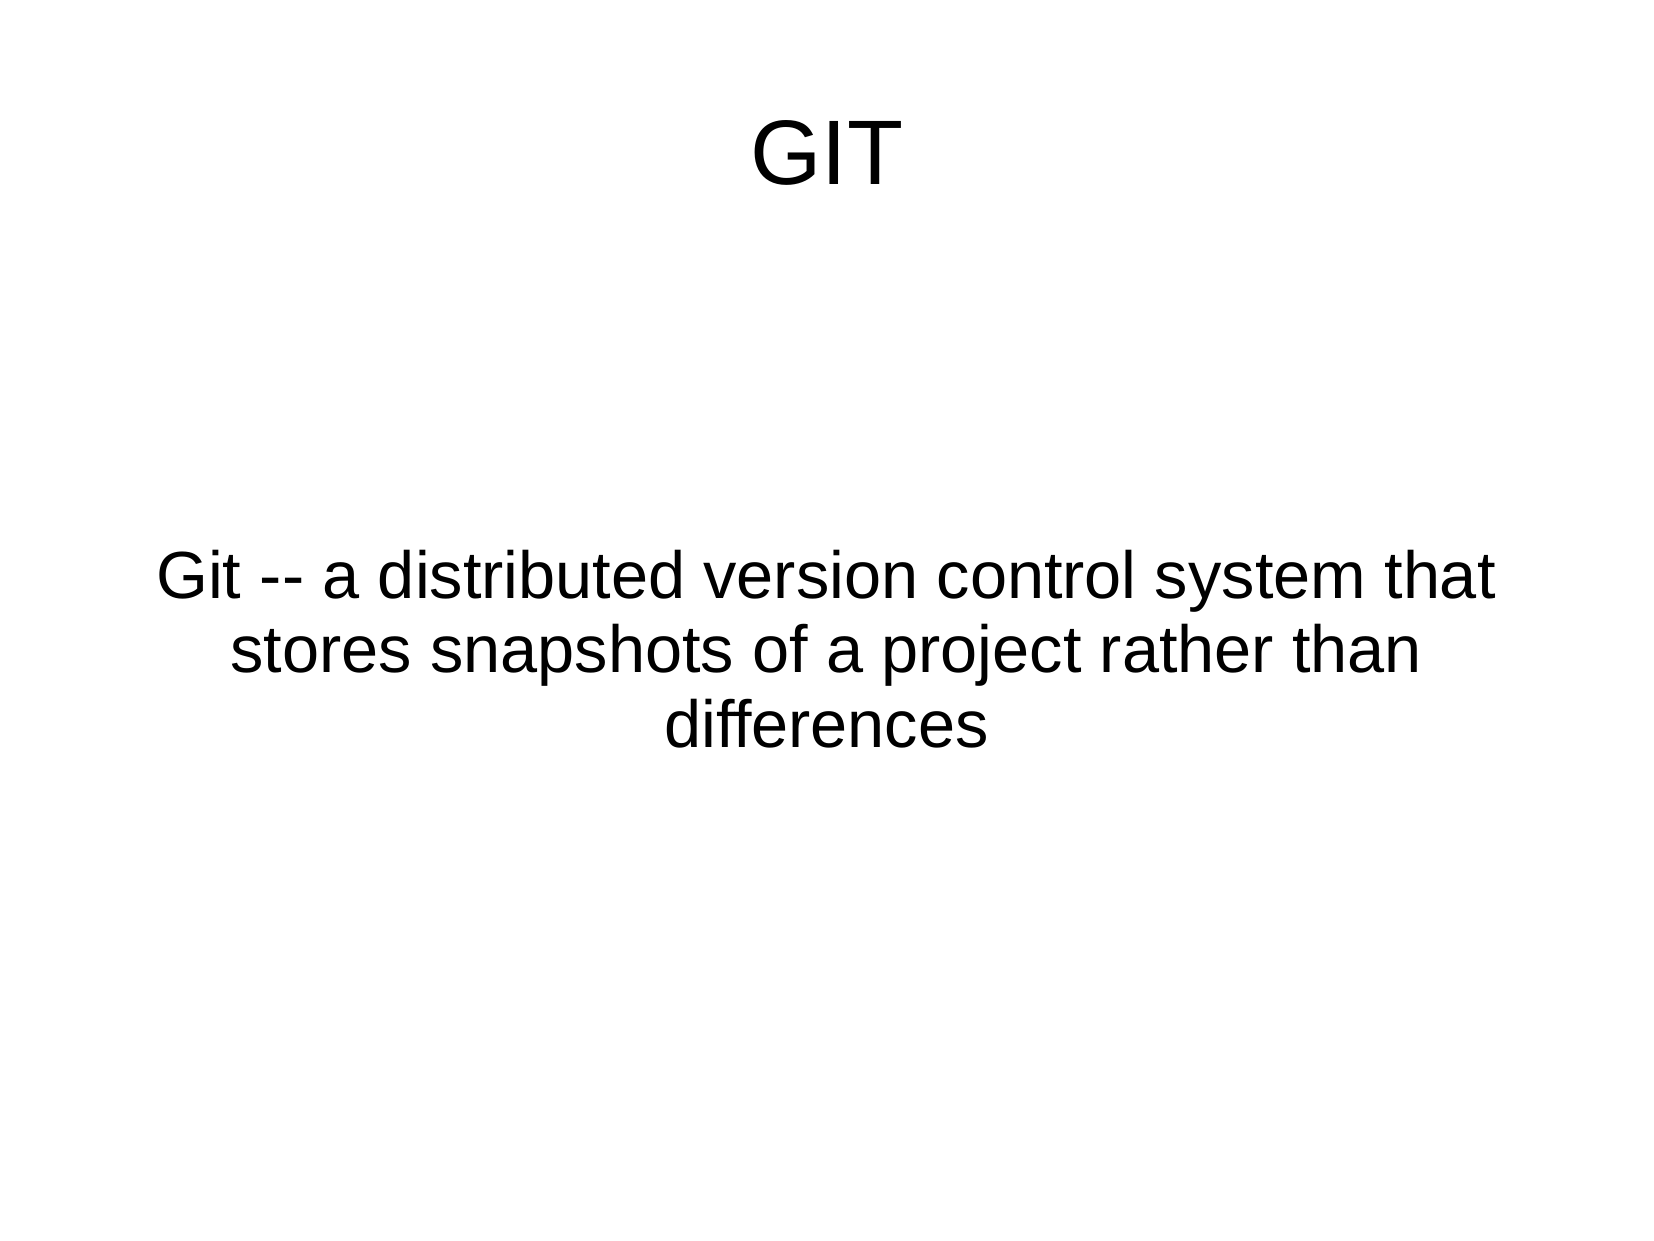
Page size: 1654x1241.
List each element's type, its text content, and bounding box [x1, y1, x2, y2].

title GIT [82, 49, 1571, 257]
subtitle Git -- a distributed version control system that stores snapshots of a project rather than differences [82, 290, 1571, 1010]
